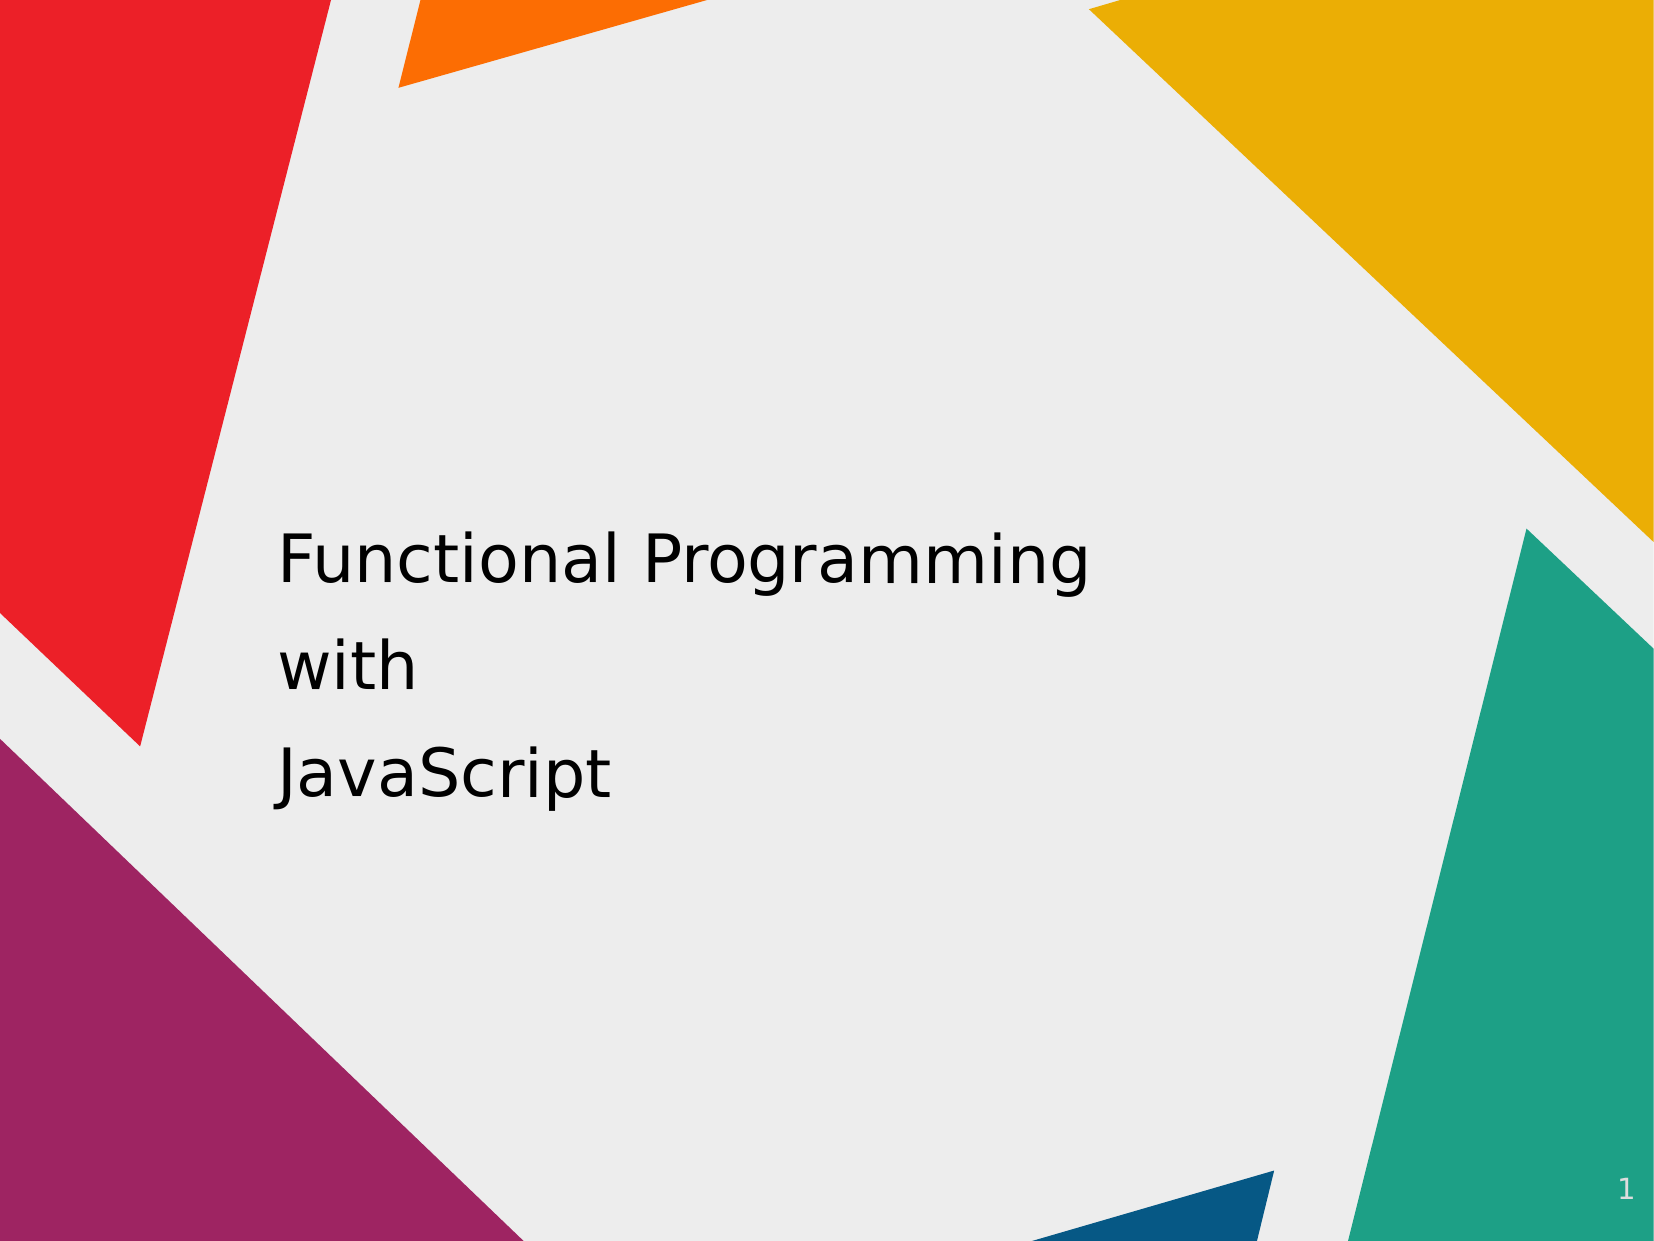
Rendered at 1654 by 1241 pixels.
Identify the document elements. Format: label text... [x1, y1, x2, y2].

list Functional Programming with JavaScript [276, 519, 1360, 1241]
